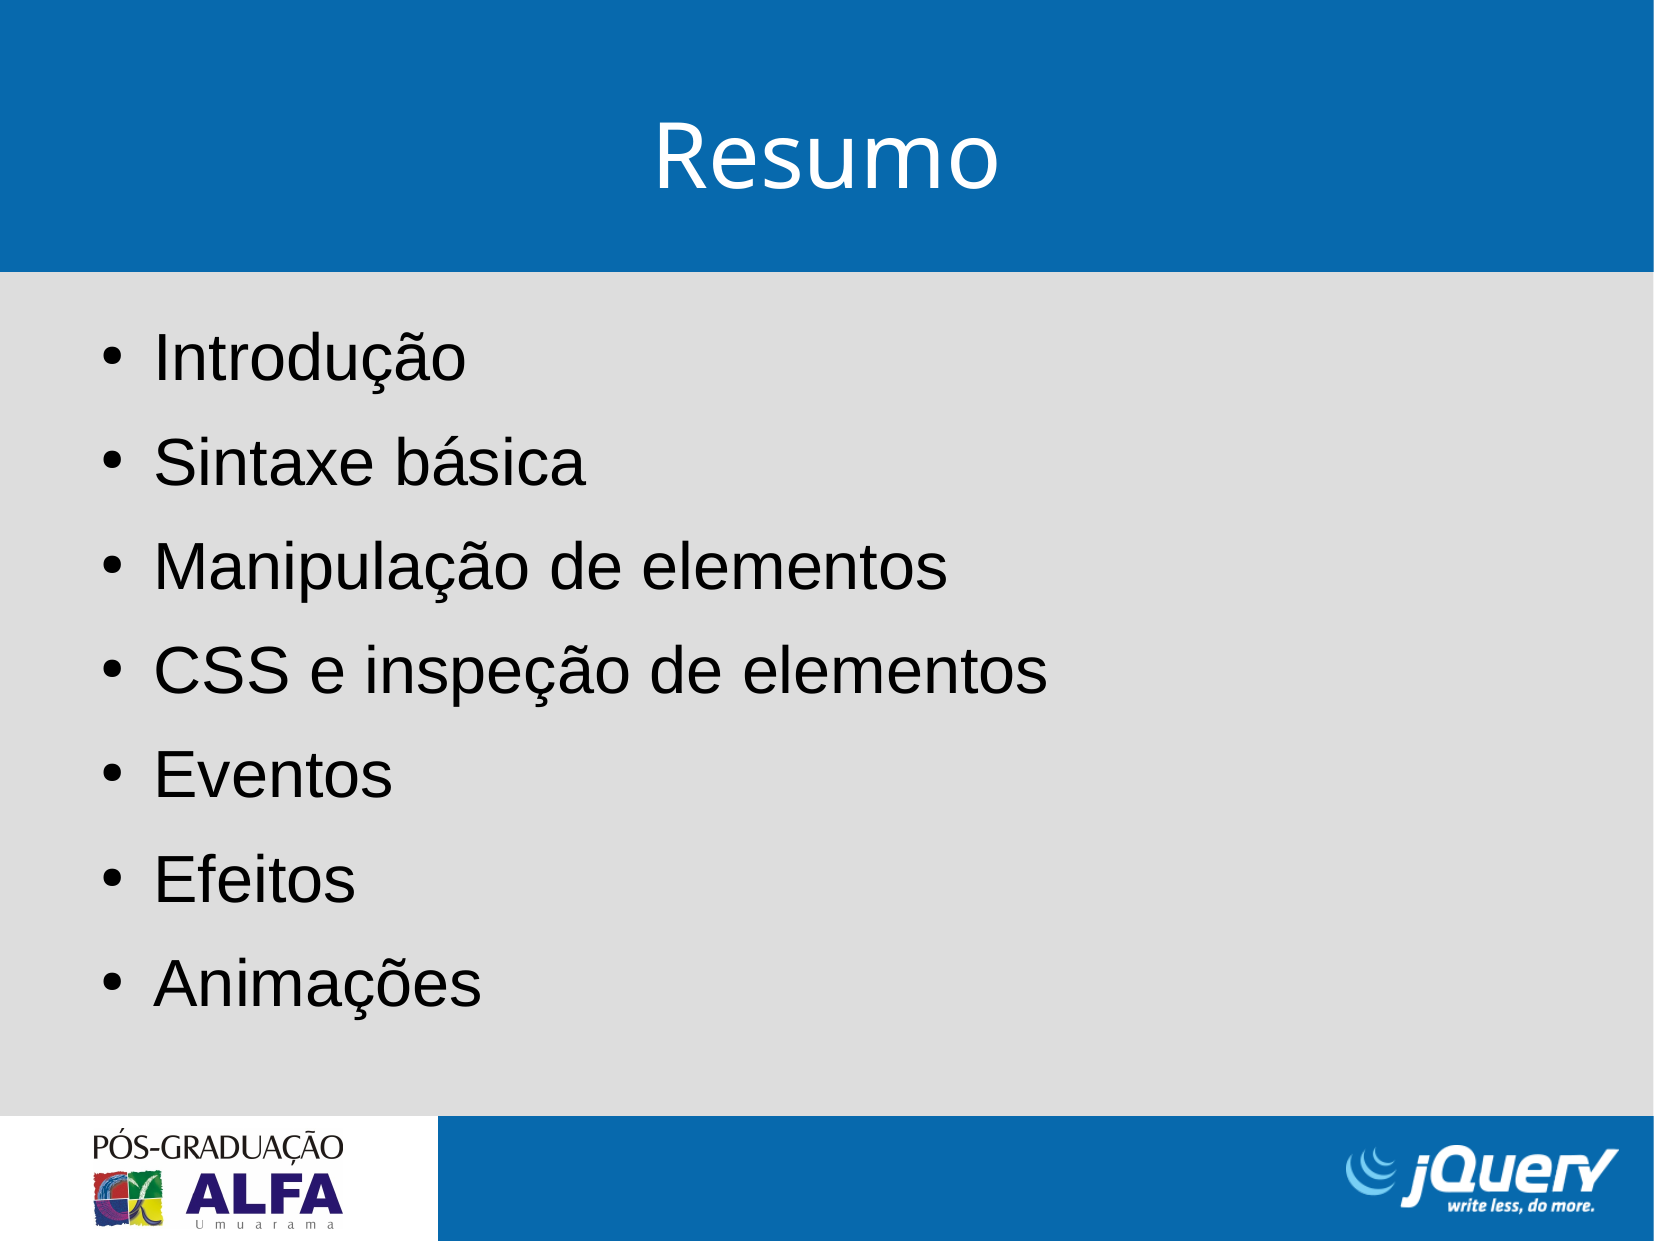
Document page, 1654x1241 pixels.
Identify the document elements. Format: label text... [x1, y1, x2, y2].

picture [438, 1116, 1654, 1241]
title Resumo [82, 49, 1571, 257]
list Introdução Sintaxe básica Manipulação de elementos CSS e inspeção de elementos Eventos Efeitos Animações [82, 320, 1571, 1040]
picture [0, 0, 1654, 272]
picture [93, 1128, 343, 1229]
